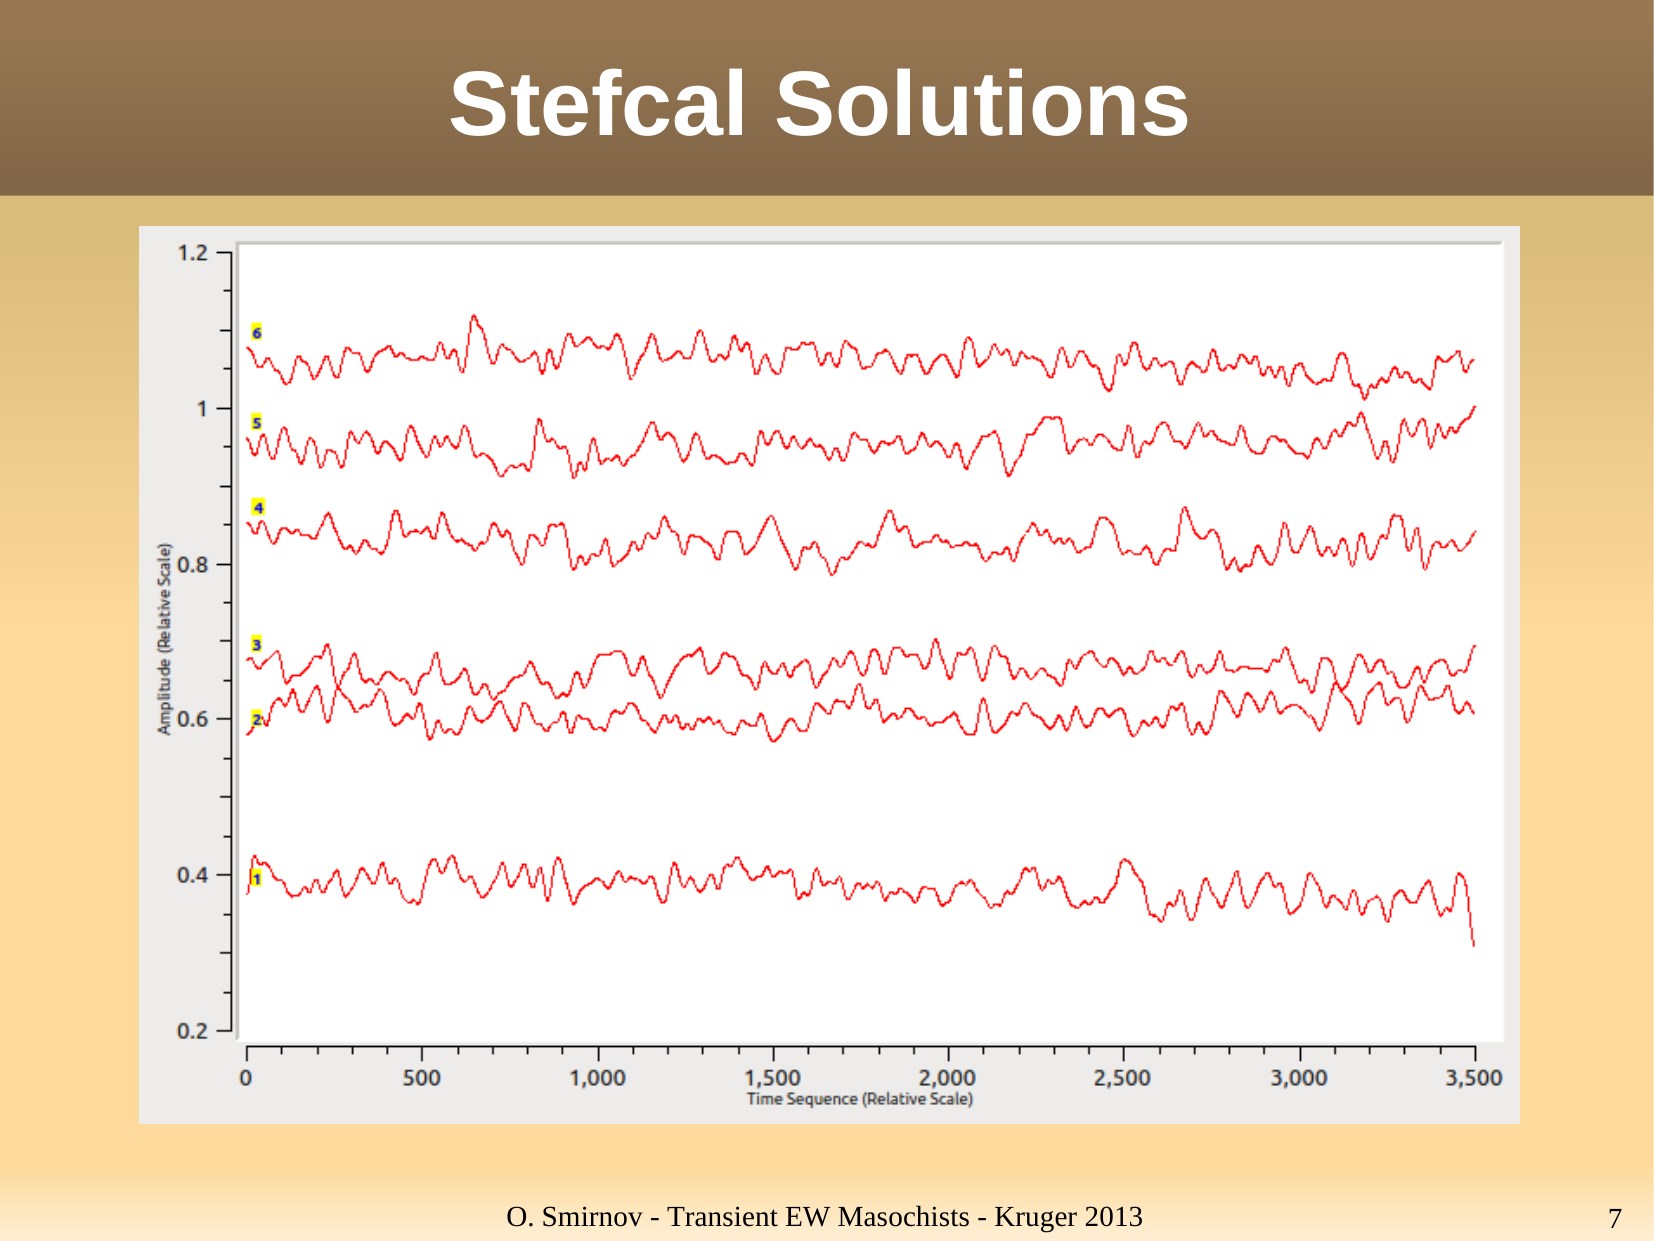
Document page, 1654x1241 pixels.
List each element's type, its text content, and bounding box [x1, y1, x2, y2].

title Stefcal Solutions [76, 0, 1565, 208]
picture [0, 0, 1654, 1241]
